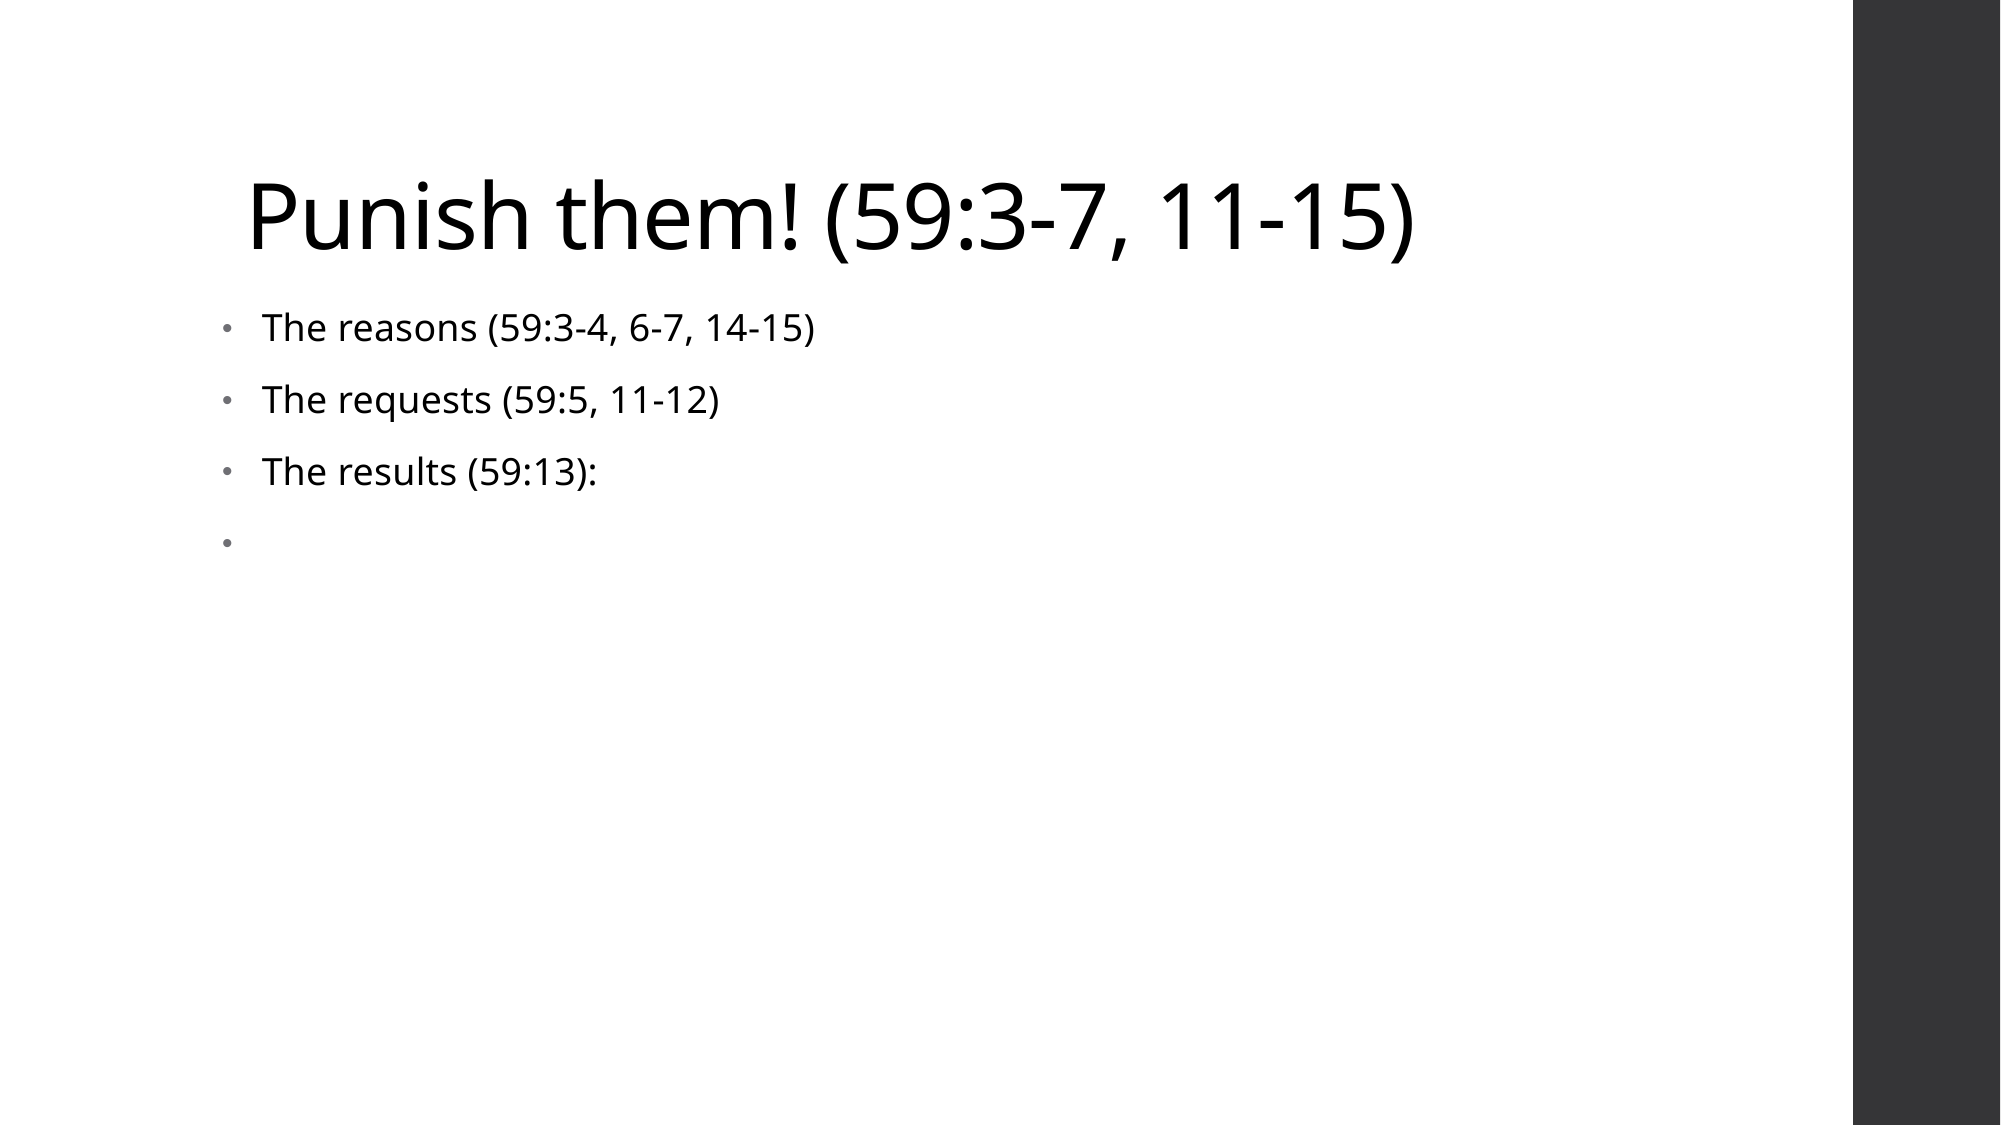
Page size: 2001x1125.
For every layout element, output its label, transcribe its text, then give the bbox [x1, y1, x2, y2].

title Punish them! (59:3-7, 11-15) [206, 60, 1797, 278]
list The reasons (59:3-4, 6-7, 14-15) The requests (59:5, 11-12) The results (59:13): [206, 299, 1617, 1014]
